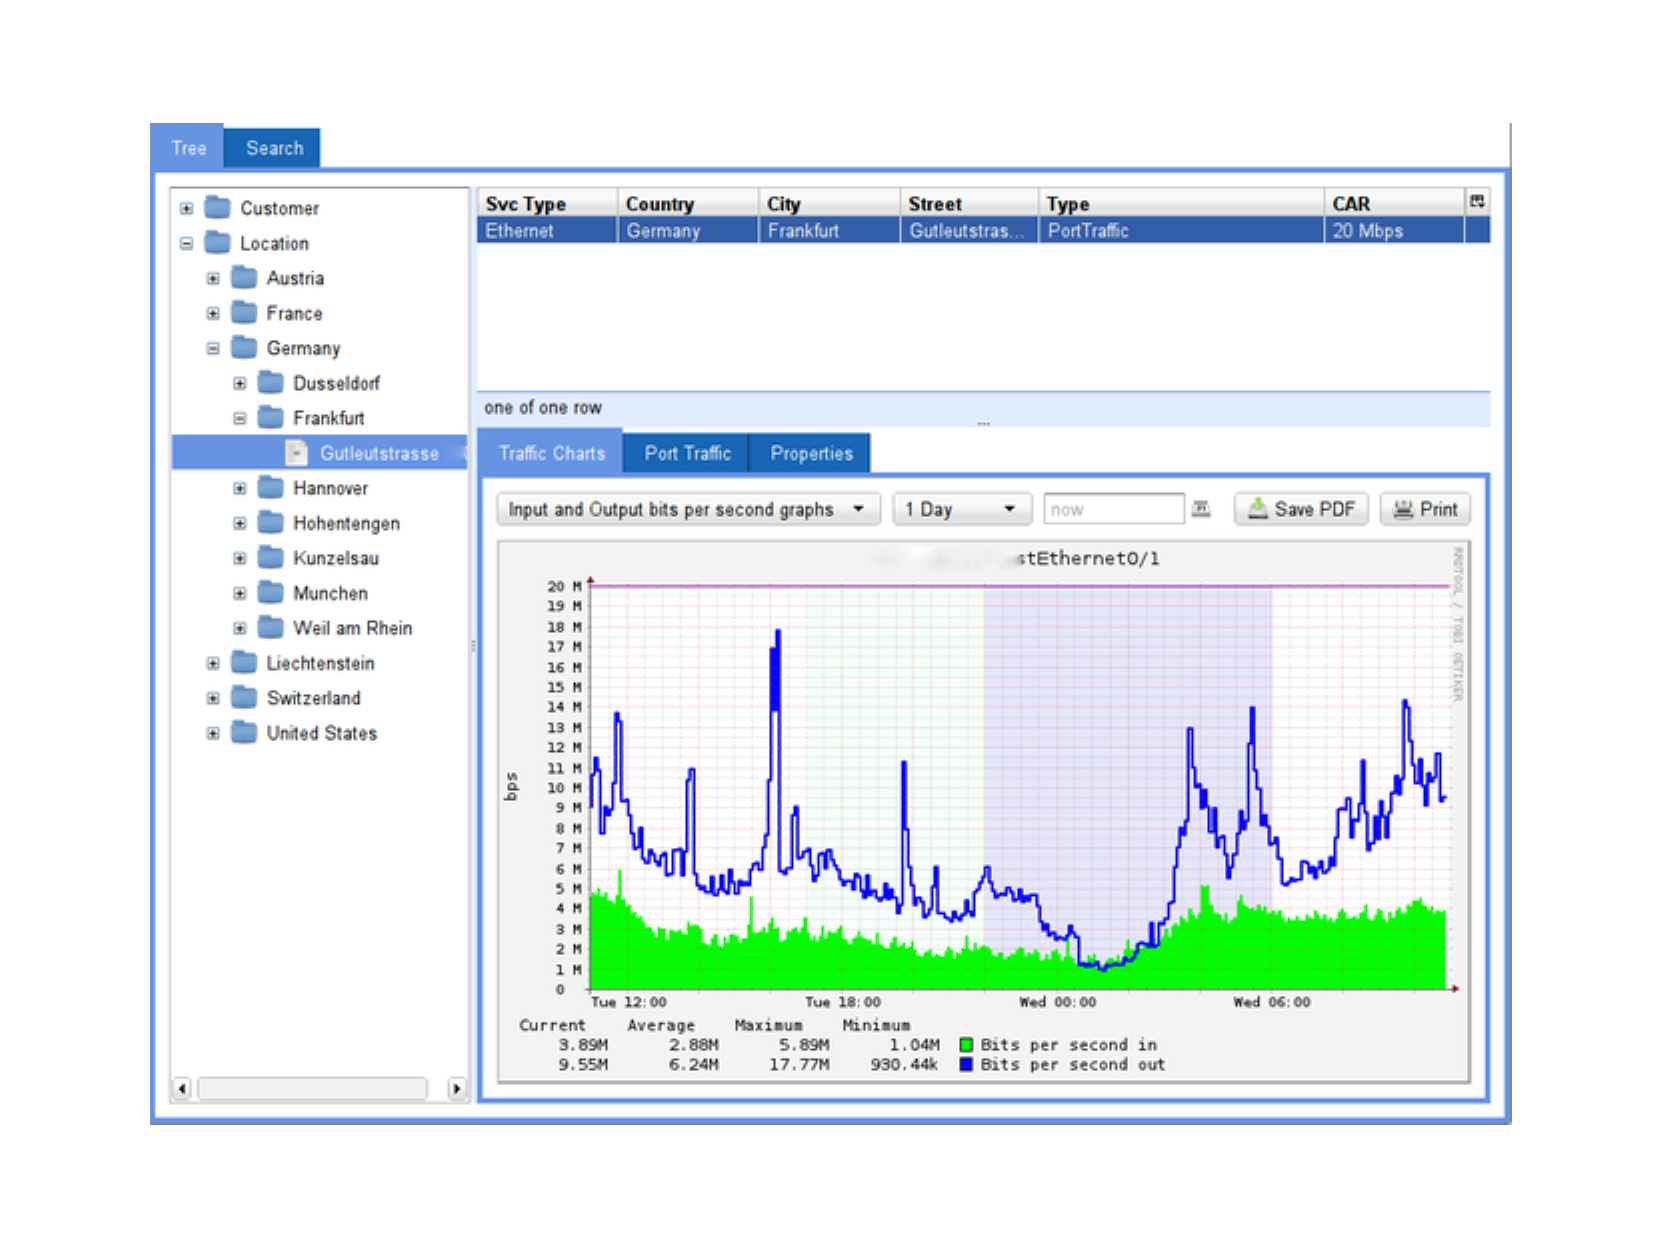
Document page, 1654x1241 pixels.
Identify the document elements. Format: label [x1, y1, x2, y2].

picture [150, 123, 1512, 1126]
